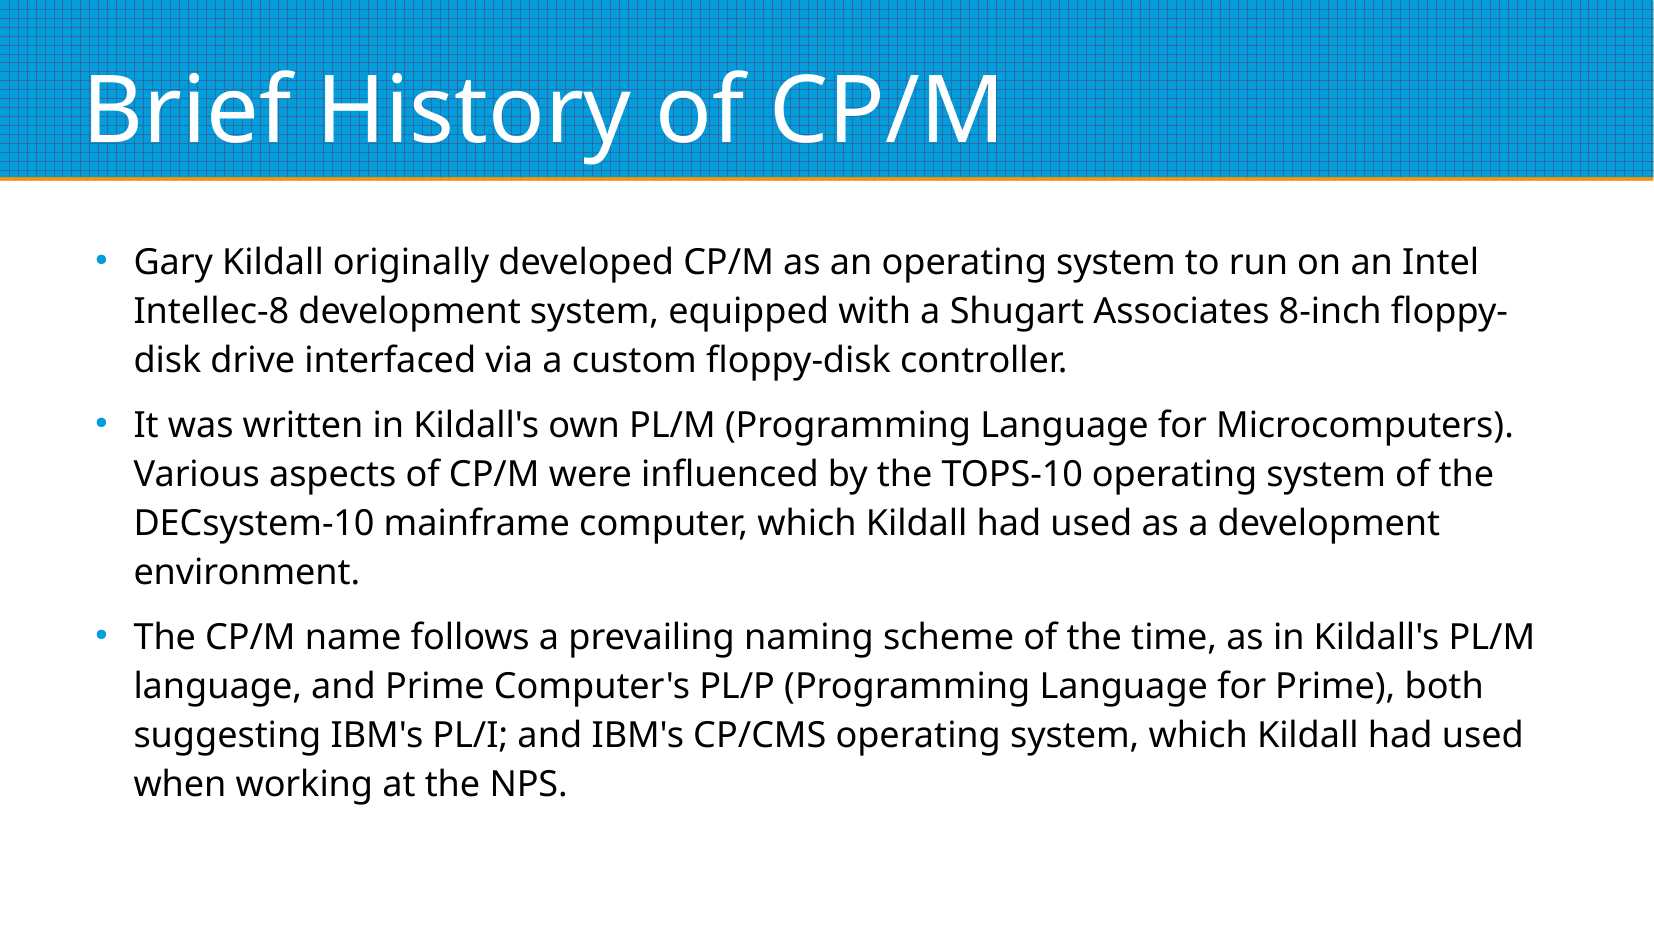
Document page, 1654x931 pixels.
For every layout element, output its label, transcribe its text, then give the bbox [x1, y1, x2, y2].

list Gary Kildall originally developed CP/M as an operating system to run on an Intel Intellec-8 development system, equipped with a Shugart Associates 8-inch floppy-disk drive interfaced via a custom floppy-disk controller. It was written in Kildall's own PL/M (Programming Language for Microcomputers). Various aspects of CP/M were influenced by the TOPS-10 operating system of the DECsystem-10 mainframe computer, which Kildall had used as a development environment. The CP/M name follows a prevailing naming scheme of the time, as in Kildall's PL/M language, and Prime Computer's PL/P (Programming Language for Prime), both suggesting IBM's PL/I; and IBM's CP/CMS operating system, which Kildall had used when working at the NPS. [82, 236, 1563, 811]
title Brief History of CP/M [82, 14, 1571, 171]
